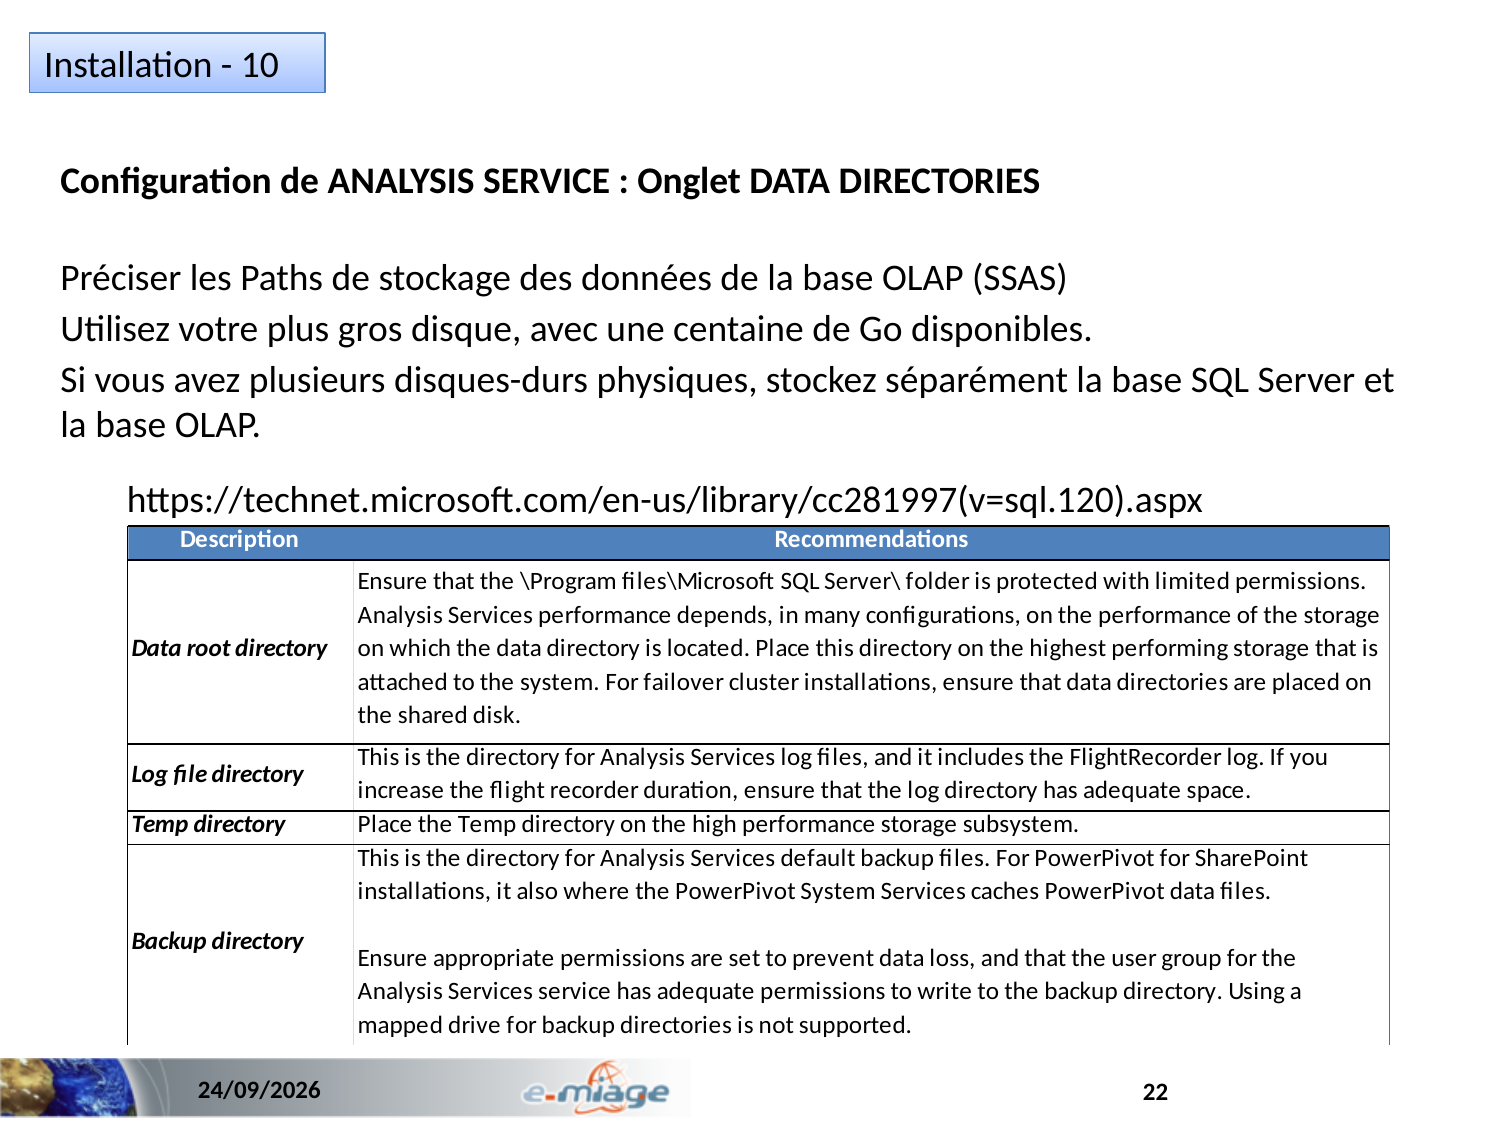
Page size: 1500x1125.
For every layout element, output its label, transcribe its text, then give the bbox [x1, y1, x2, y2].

text_box Installation - 10 [29, 32, 325, 93]
picture [126, 525, 1391, 1047]
text_box https://technet.microsoft.com/en-us/library/cc281997(v=sql.120).aspx [112, 467, 1388, 528]
text_box Configuration de ANALYSIS SERVICE : Onglet DATA DIRECTORIES Préciser les Paths de stockage des données de la base OLAP (SSAS) Utilisez votre plus gros disque, avec une centaine de Go disponibles. Si vous avez plusieurs disques-durs physiques, stockez séparément la base SQL Server et la base OLAP. [45, 148, 1428, 453]
picture [0, 1058, 691, 1118]
